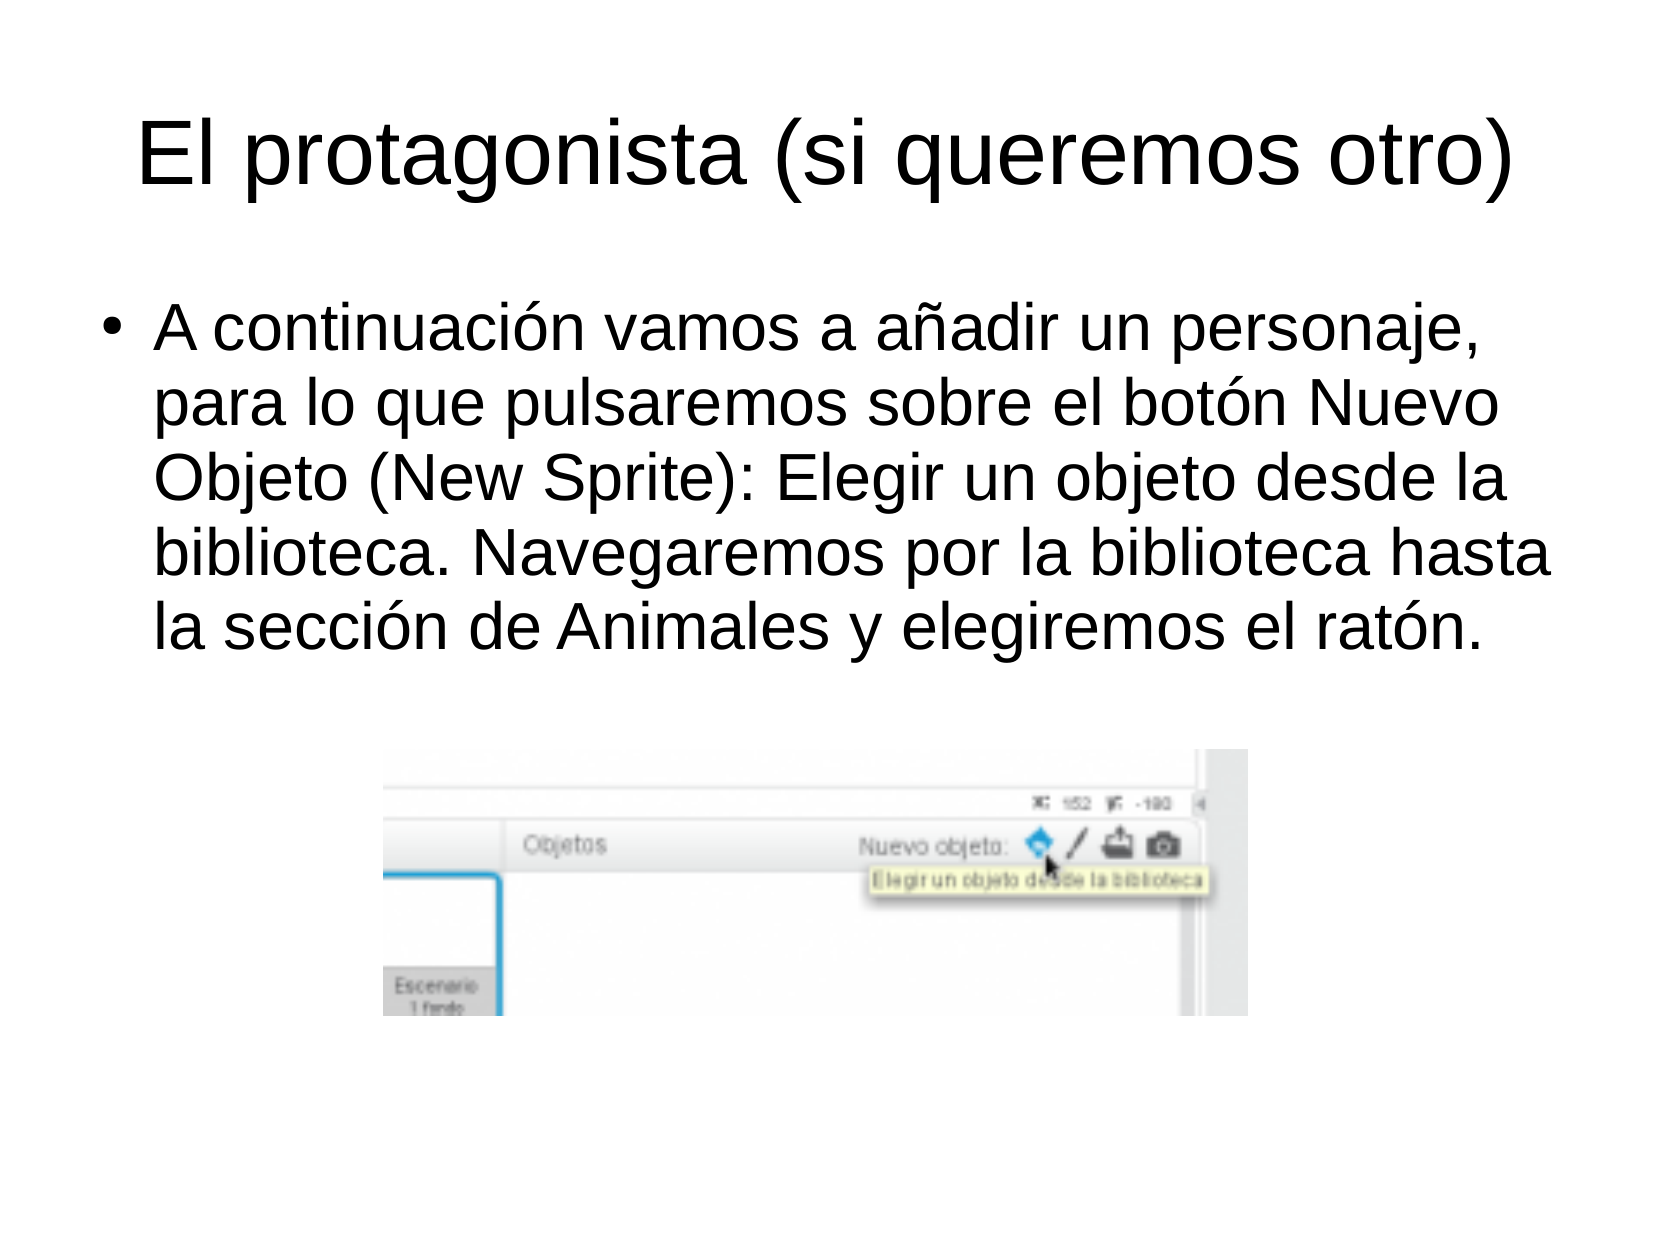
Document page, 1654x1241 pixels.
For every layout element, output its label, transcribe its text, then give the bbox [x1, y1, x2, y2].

picture [383, 749, 1248, 1016]
title El protagonista (si queremos otro) [82, 49, 1571, 257]
list A continuación vamos a añadir un personaje, para lo que pulsaremos sobre el botón Nuevo Objeto (New Sprite): Elegir un objeto desde la biblioteca. Navegaremos por la biblioteca hasta la sección de Animales y elegiremos el ratón. [82, 290, 1571, 1010]
